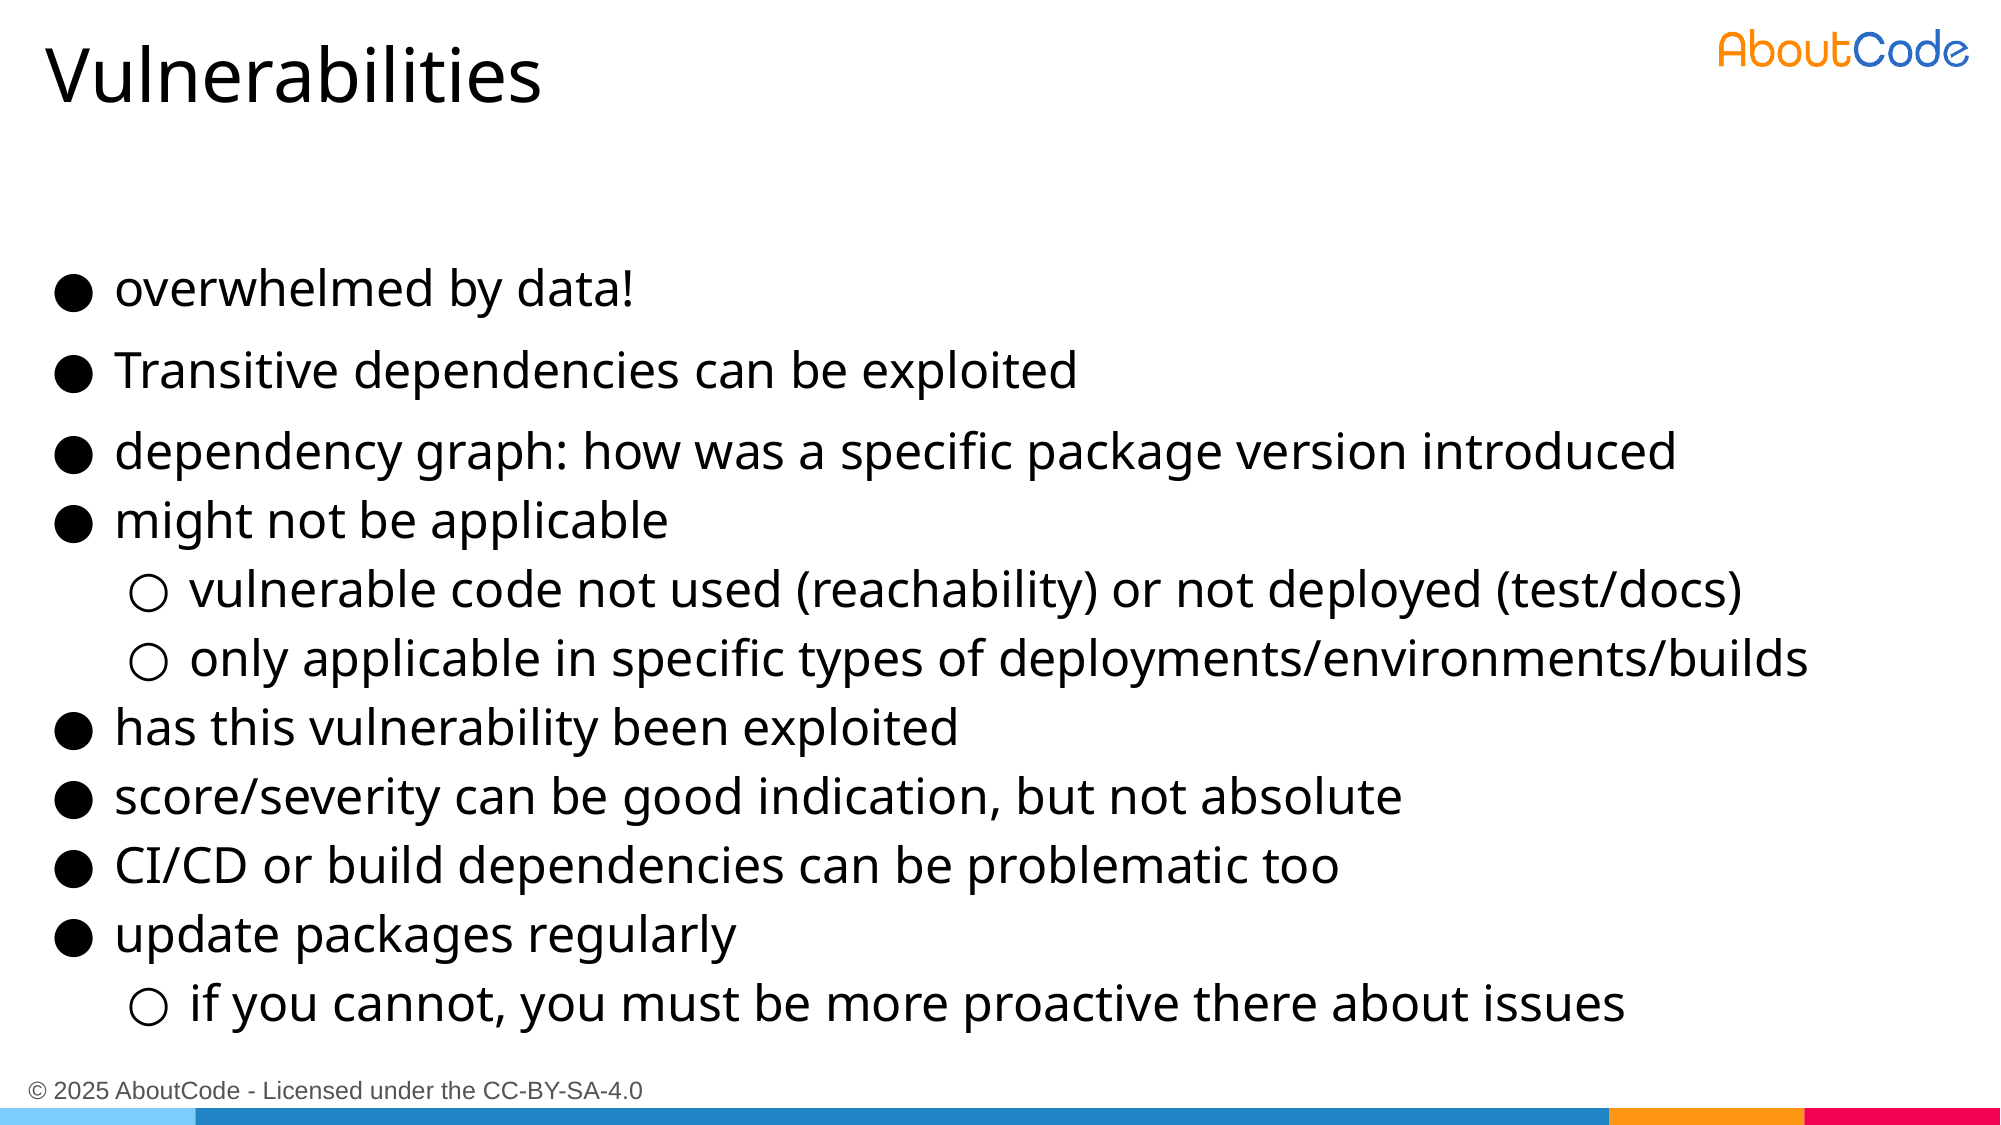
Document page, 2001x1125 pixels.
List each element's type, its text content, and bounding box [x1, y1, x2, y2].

list overwhelmed by data! Transitive dependencies can be exploited dependency graph: how was a specific package version introduced might not be applicable vulnerable code not used (reachability) or not deployed (test/docs) only applicable in specific types of deployments/environments/builds has this vulnerability been exploited score/severity can be good indication, but not absolute CI/CD or build dependencies can be problematic too update packages regularly if you cannot, you must be more proactive there about issues [24, 232, 1907, 1015]
title Vulnerabilities [30, 20, 1807, 133]
picture [1807, 29, 1969, 67]
